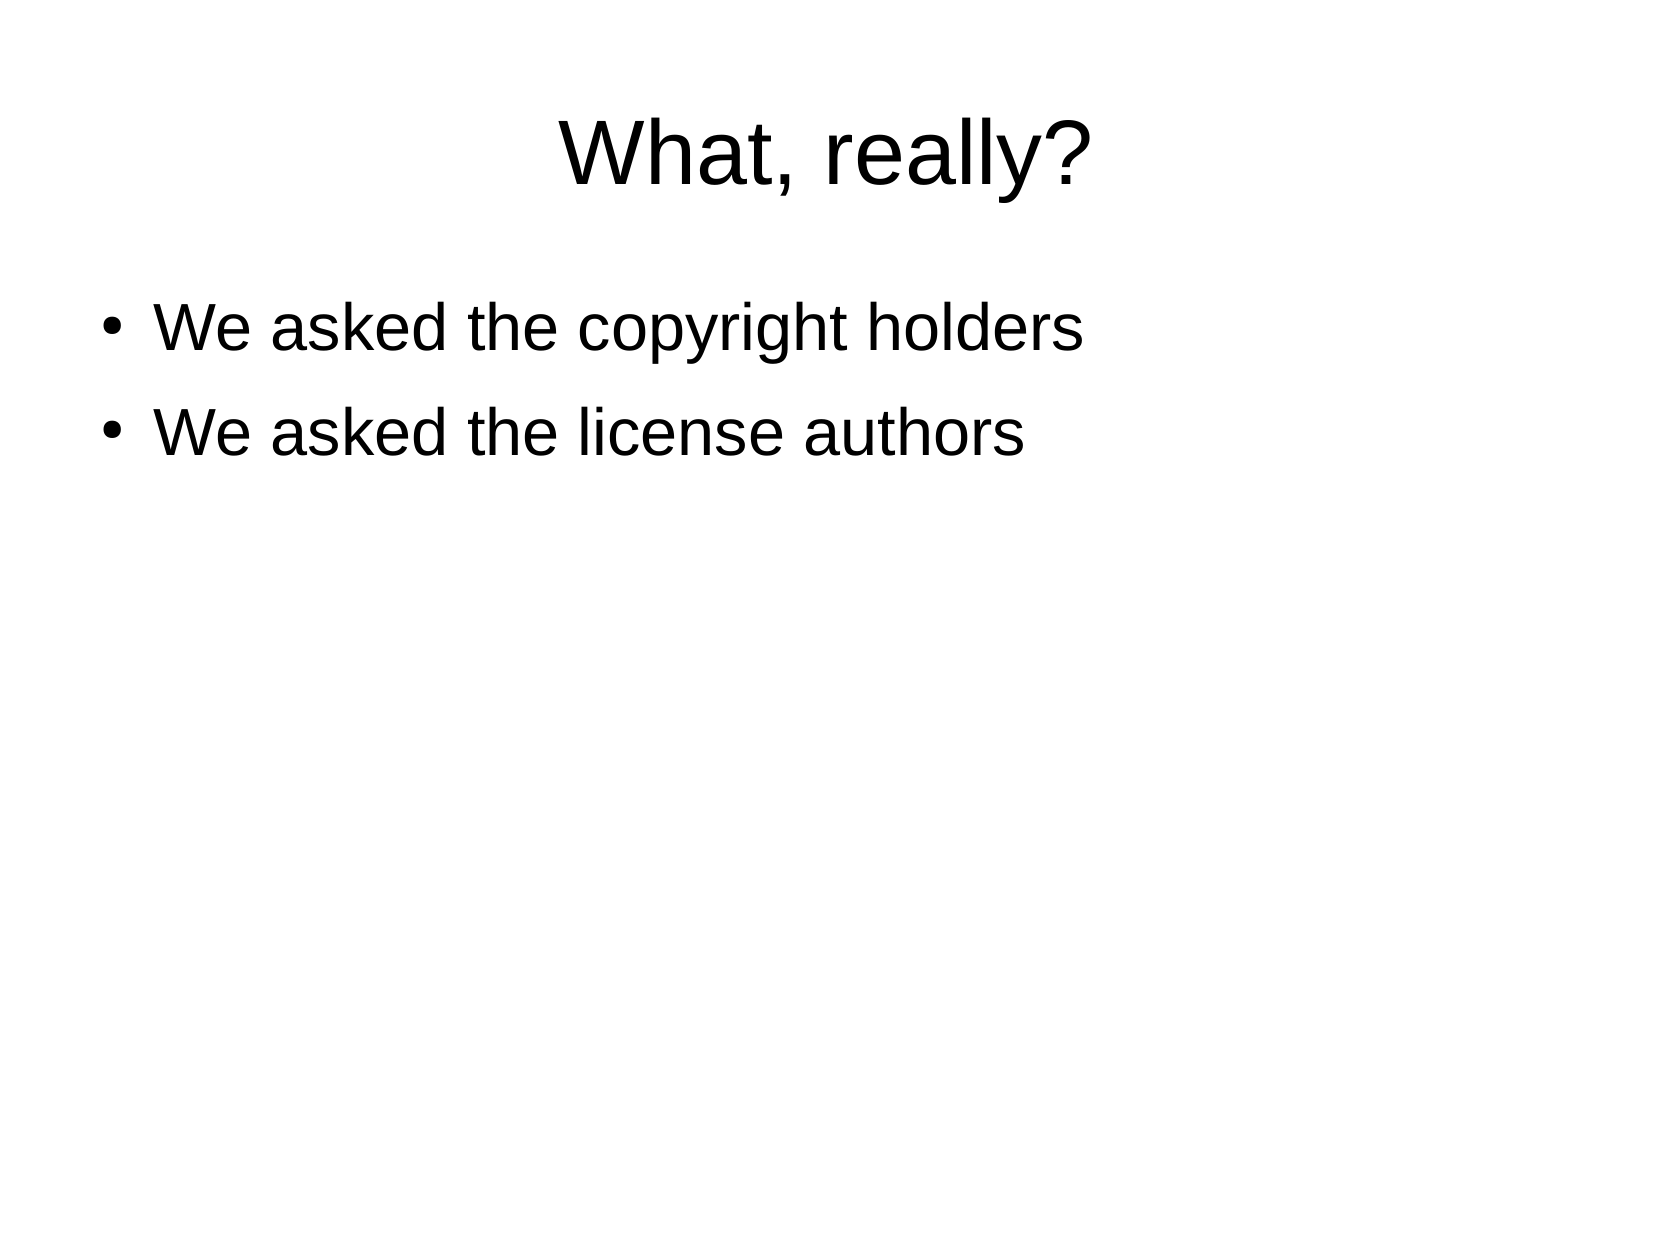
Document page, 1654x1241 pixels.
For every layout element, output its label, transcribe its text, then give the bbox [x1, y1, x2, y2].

list We asked the copyright holders We asked the license authors [82, 290, 1538, 1010]
title What, really? [82, 49, 1571, 257]
